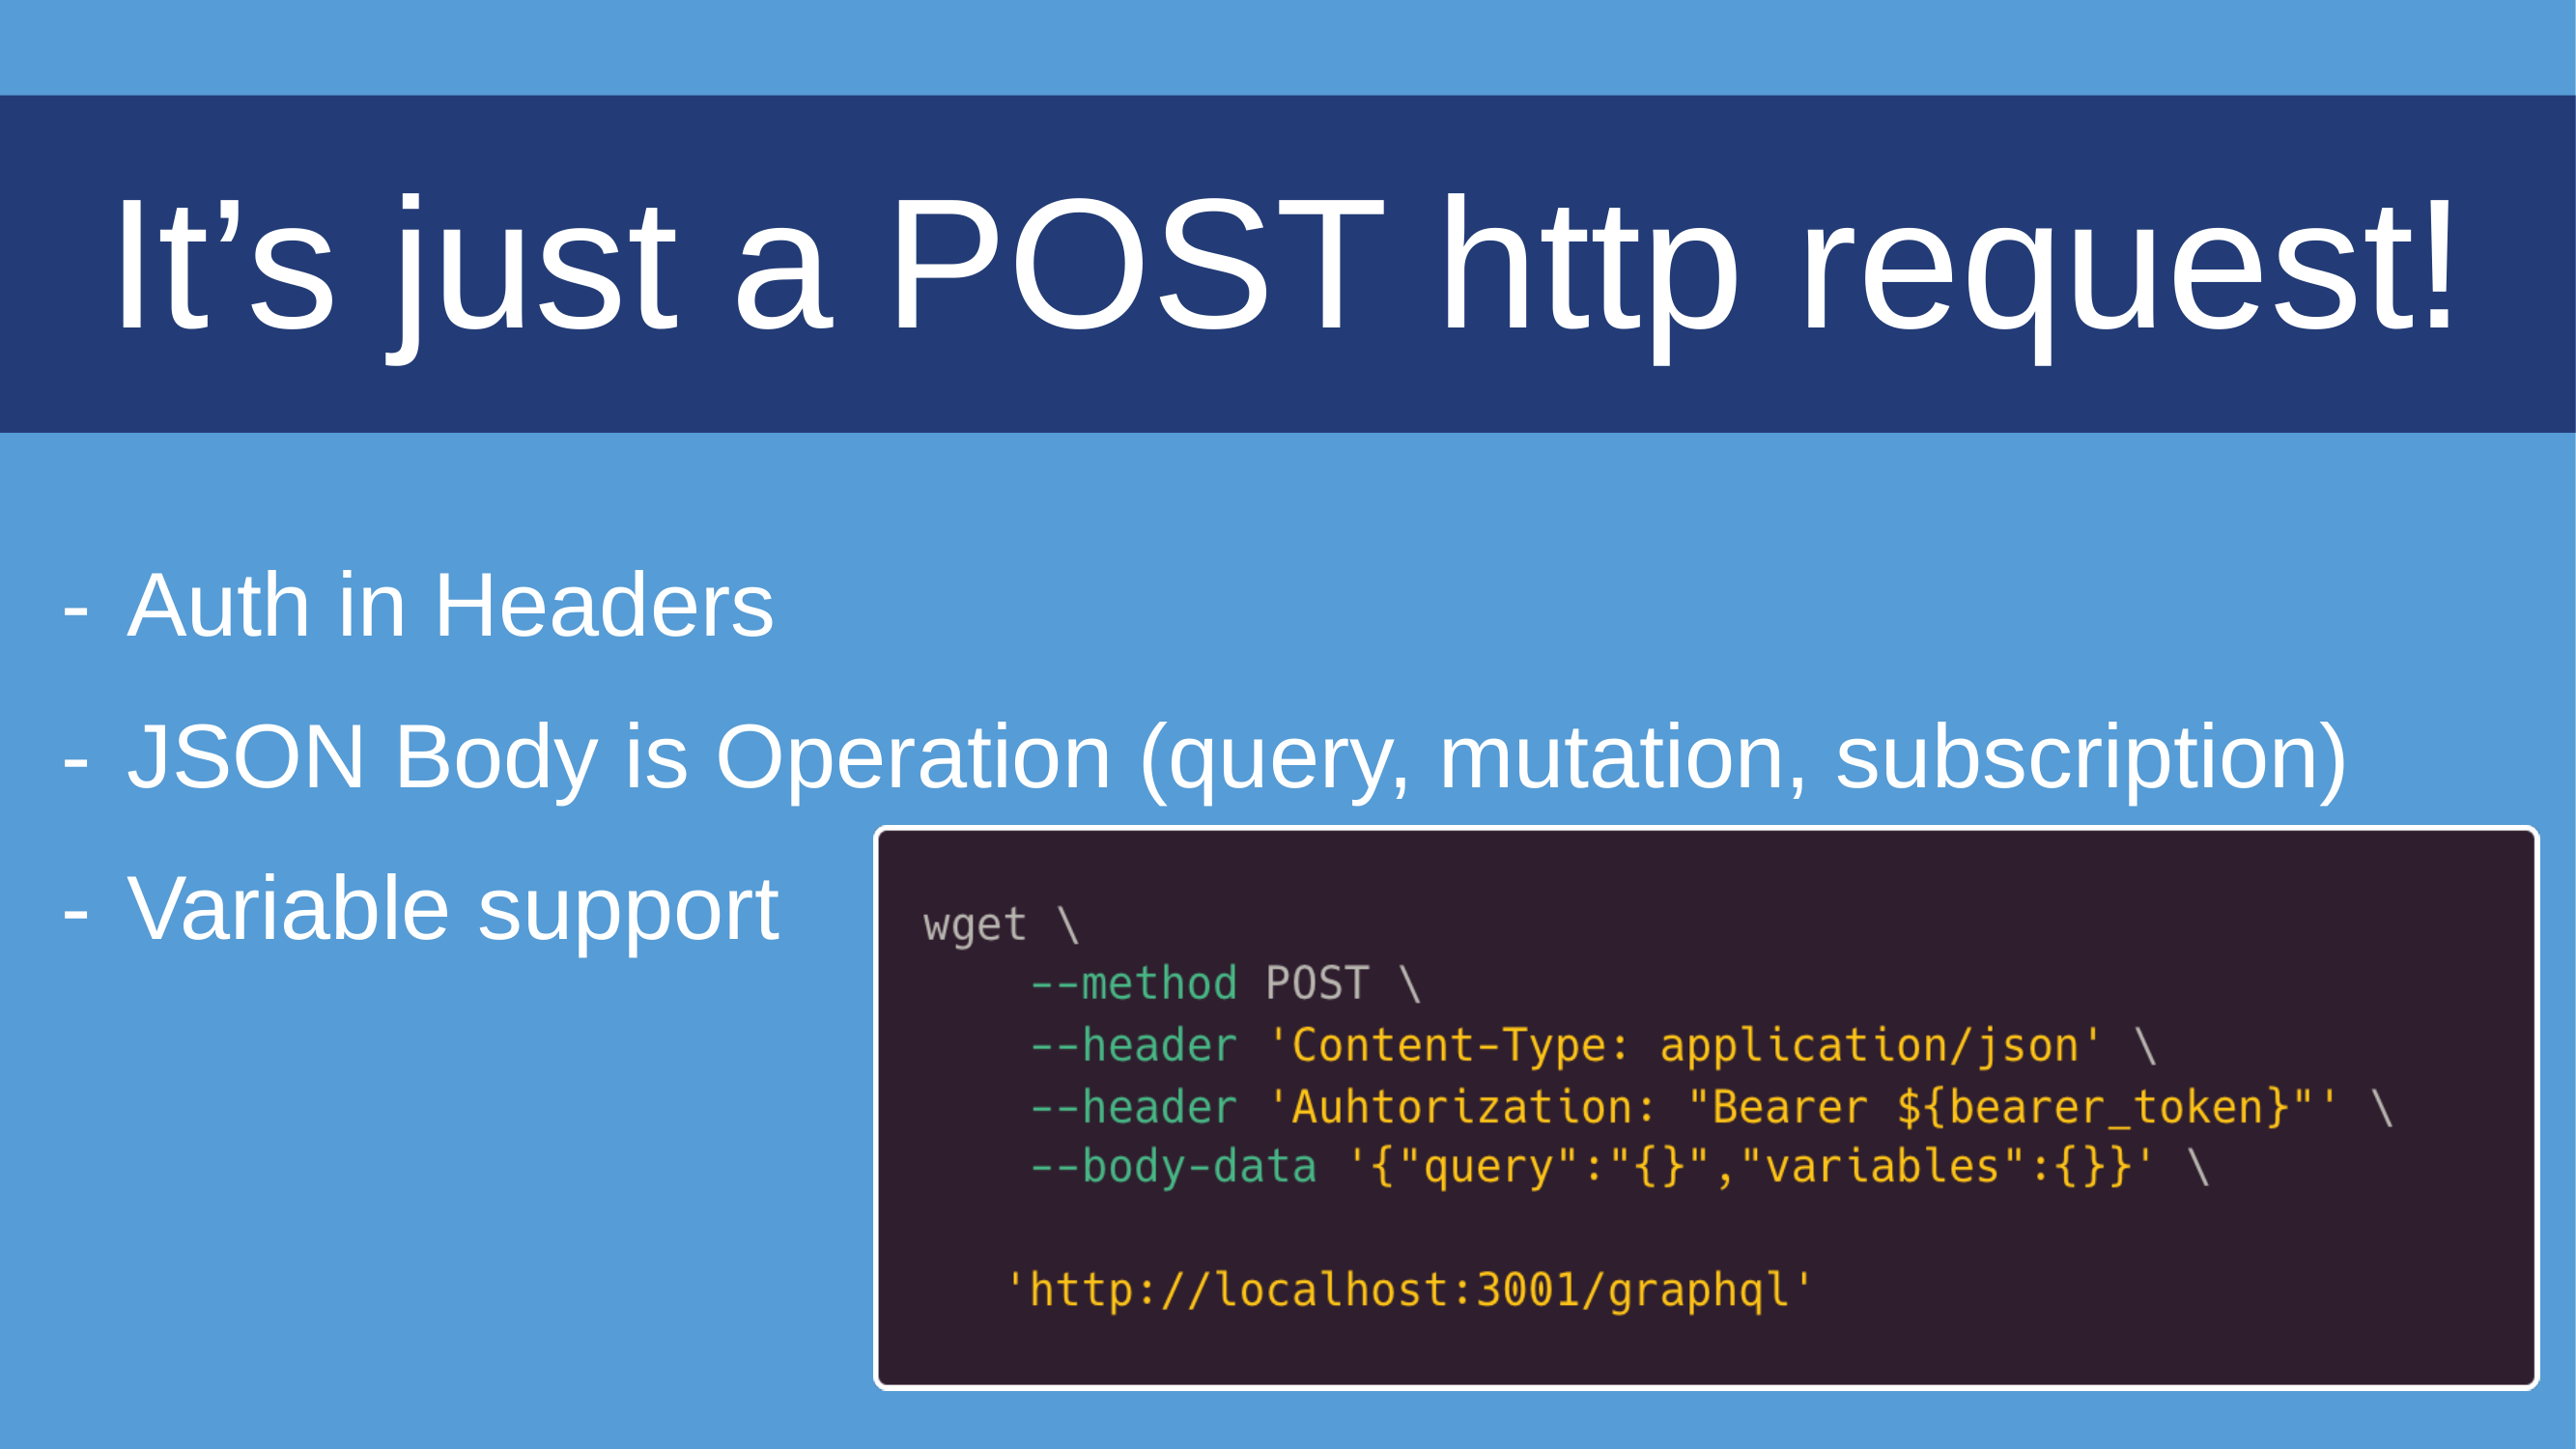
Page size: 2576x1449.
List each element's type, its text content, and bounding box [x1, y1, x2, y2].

subtitle Auth in Headers JSON Body is Operation (query, mutation, subscription) Variable support [35, 478, 2389, 1007]
title It’s just a POST http request! [0, 95, 2576, 433]
picture [873, 825, 2540, 1392]
